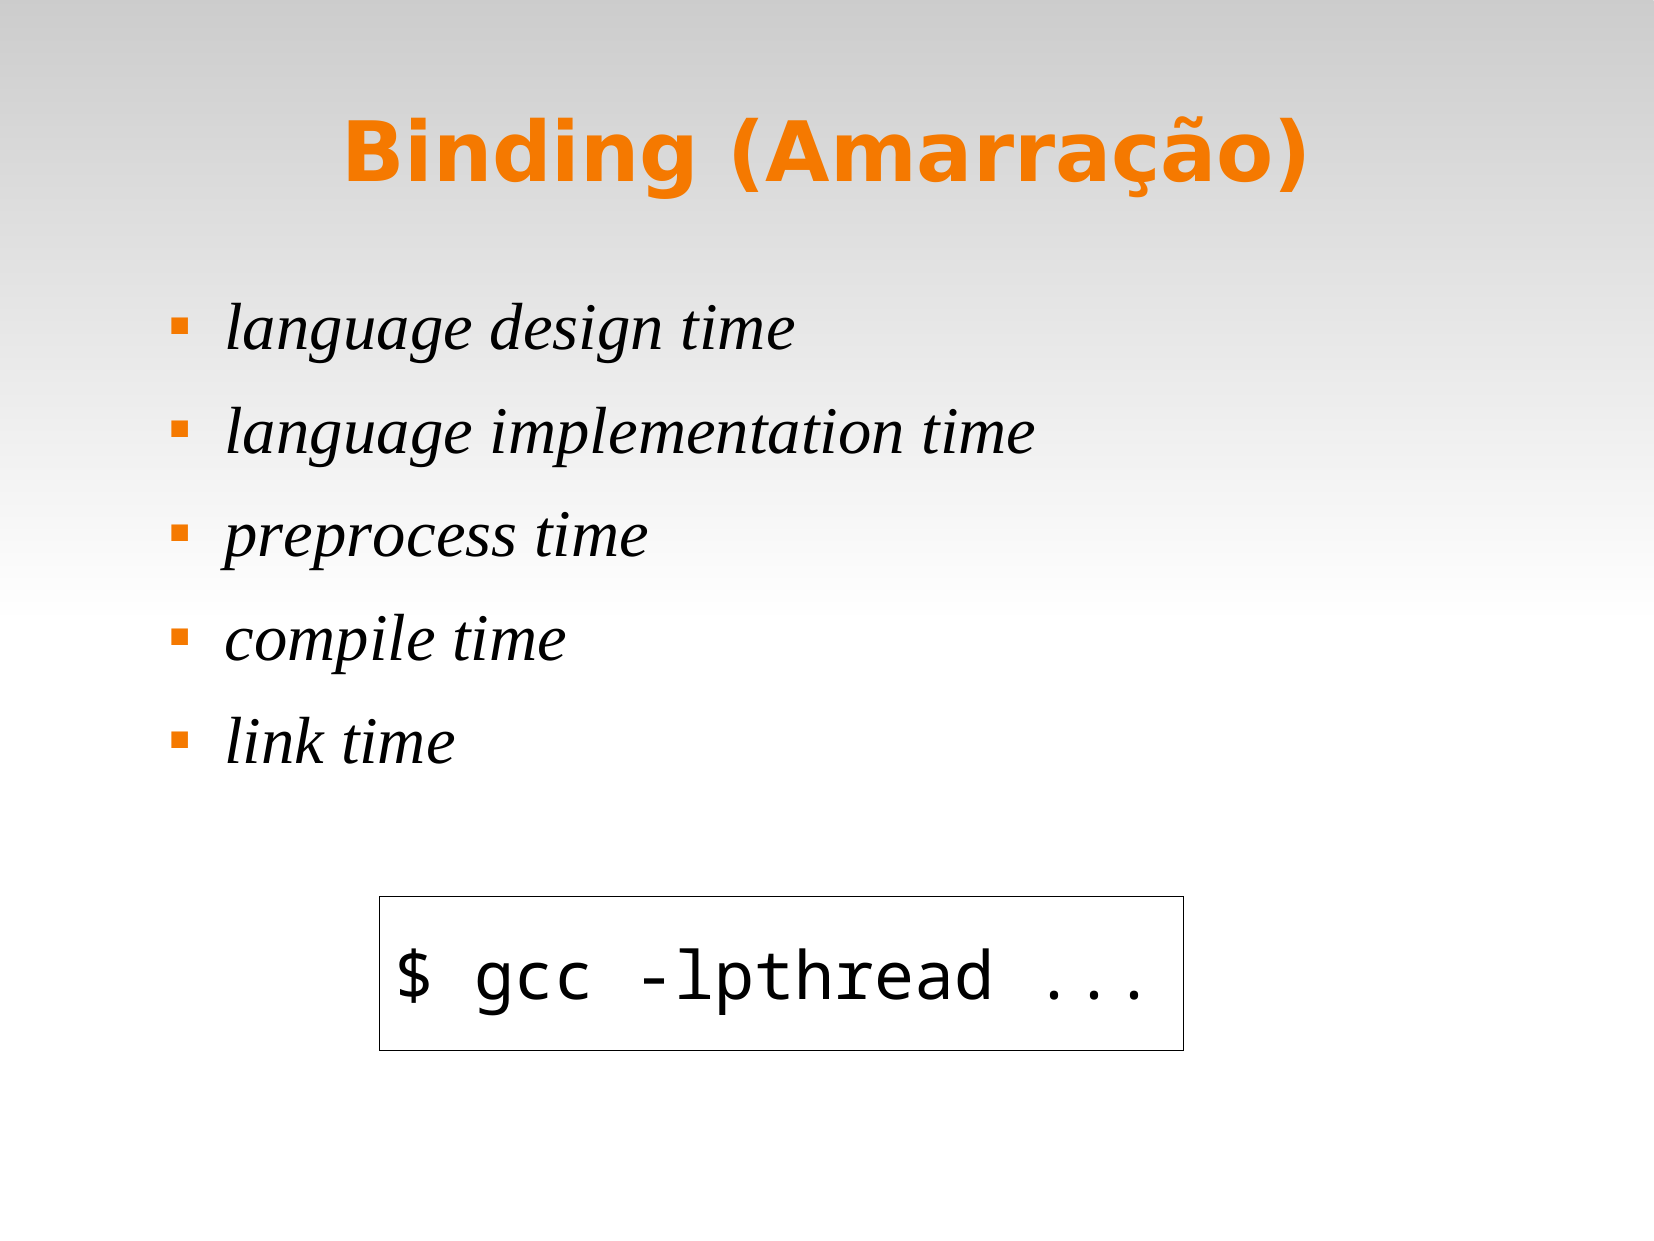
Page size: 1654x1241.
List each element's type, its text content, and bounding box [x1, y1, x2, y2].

text_box $ gcc -lpthread ... [379, 896, 1184, 1051]
list language design time language implementation time preprocess time compile time link time [82, 290, 1571, 1109]
title Binding (Amarração) [82, 49, 1571, 257]
